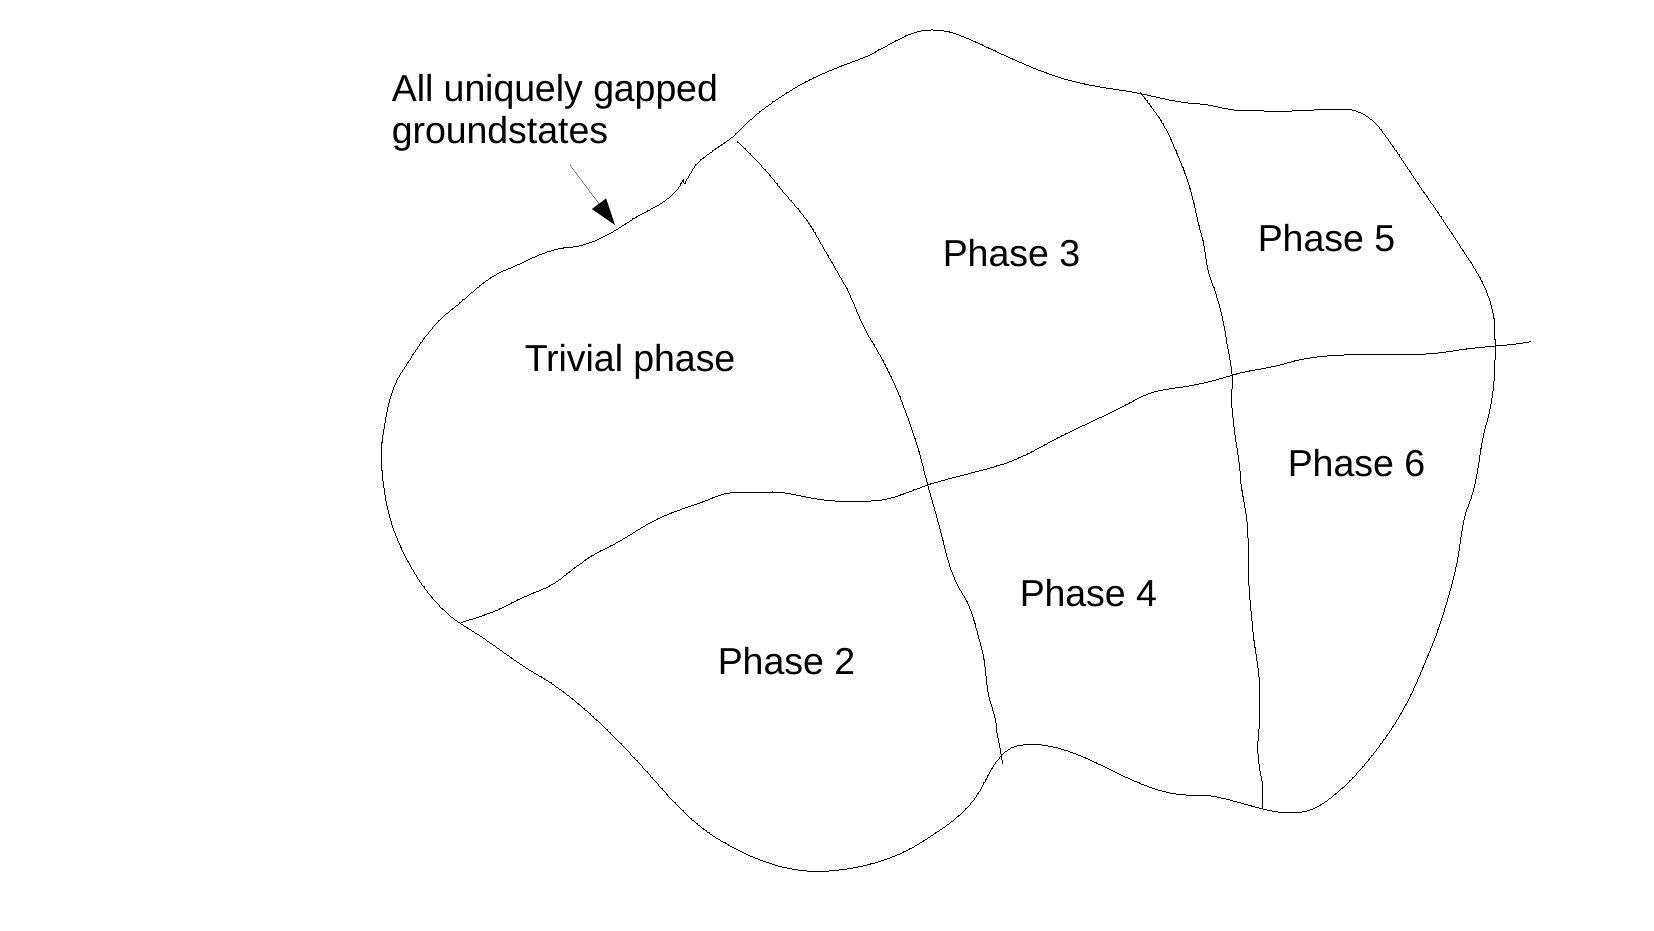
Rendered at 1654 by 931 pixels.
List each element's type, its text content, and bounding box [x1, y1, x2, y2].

text_box Phase 4 [1005, 565, 1172, 623]
text_box Trivial phase [510, 330, 766, 429]
text_box All uniquely gapped groundstates [377, 60, 738, 166]
text_box Phase 6 [1273, 435, 1441, 492]
text_box Phase 2 [703, 633, 871, 691]
text_box Phase 5 [1243, 210, 1411, 267]
text_box Phase 3 [928, 225, 1096, 282]
